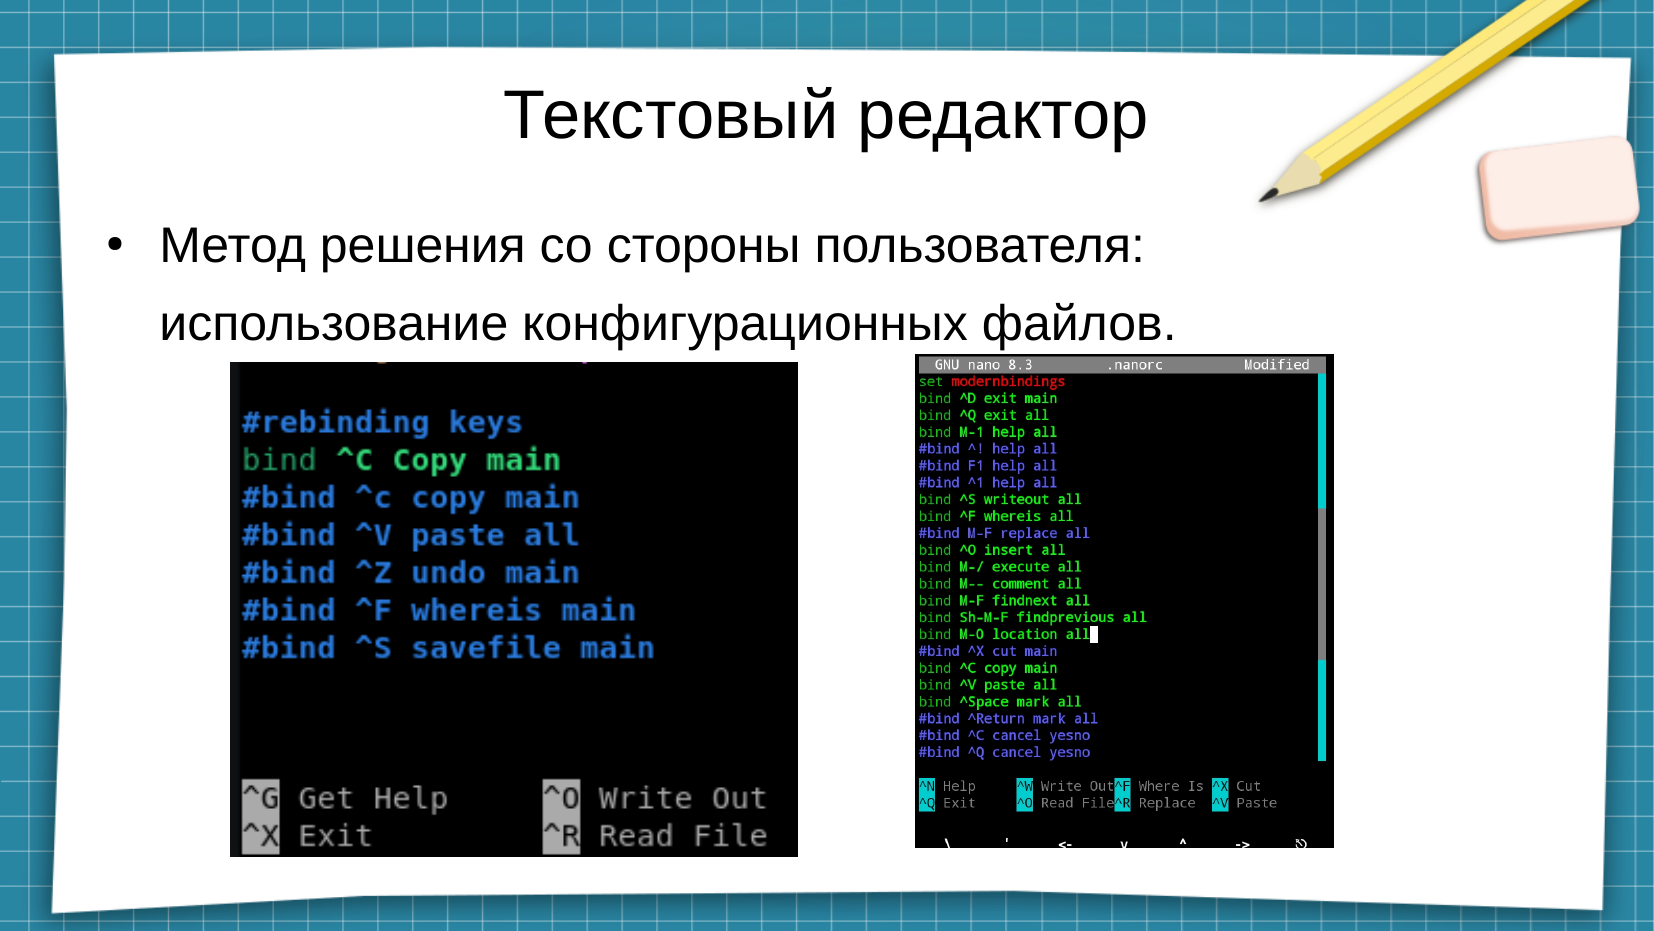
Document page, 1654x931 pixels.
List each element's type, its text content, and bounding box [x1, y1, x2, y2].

title Текстовый редактор [82, 37, 1571, 193]
picture [0, 0, 1654, 931]
list Метод решения со стороны пользователя: использование конфигурационных файлов. [88, 217, 1571, 414]
